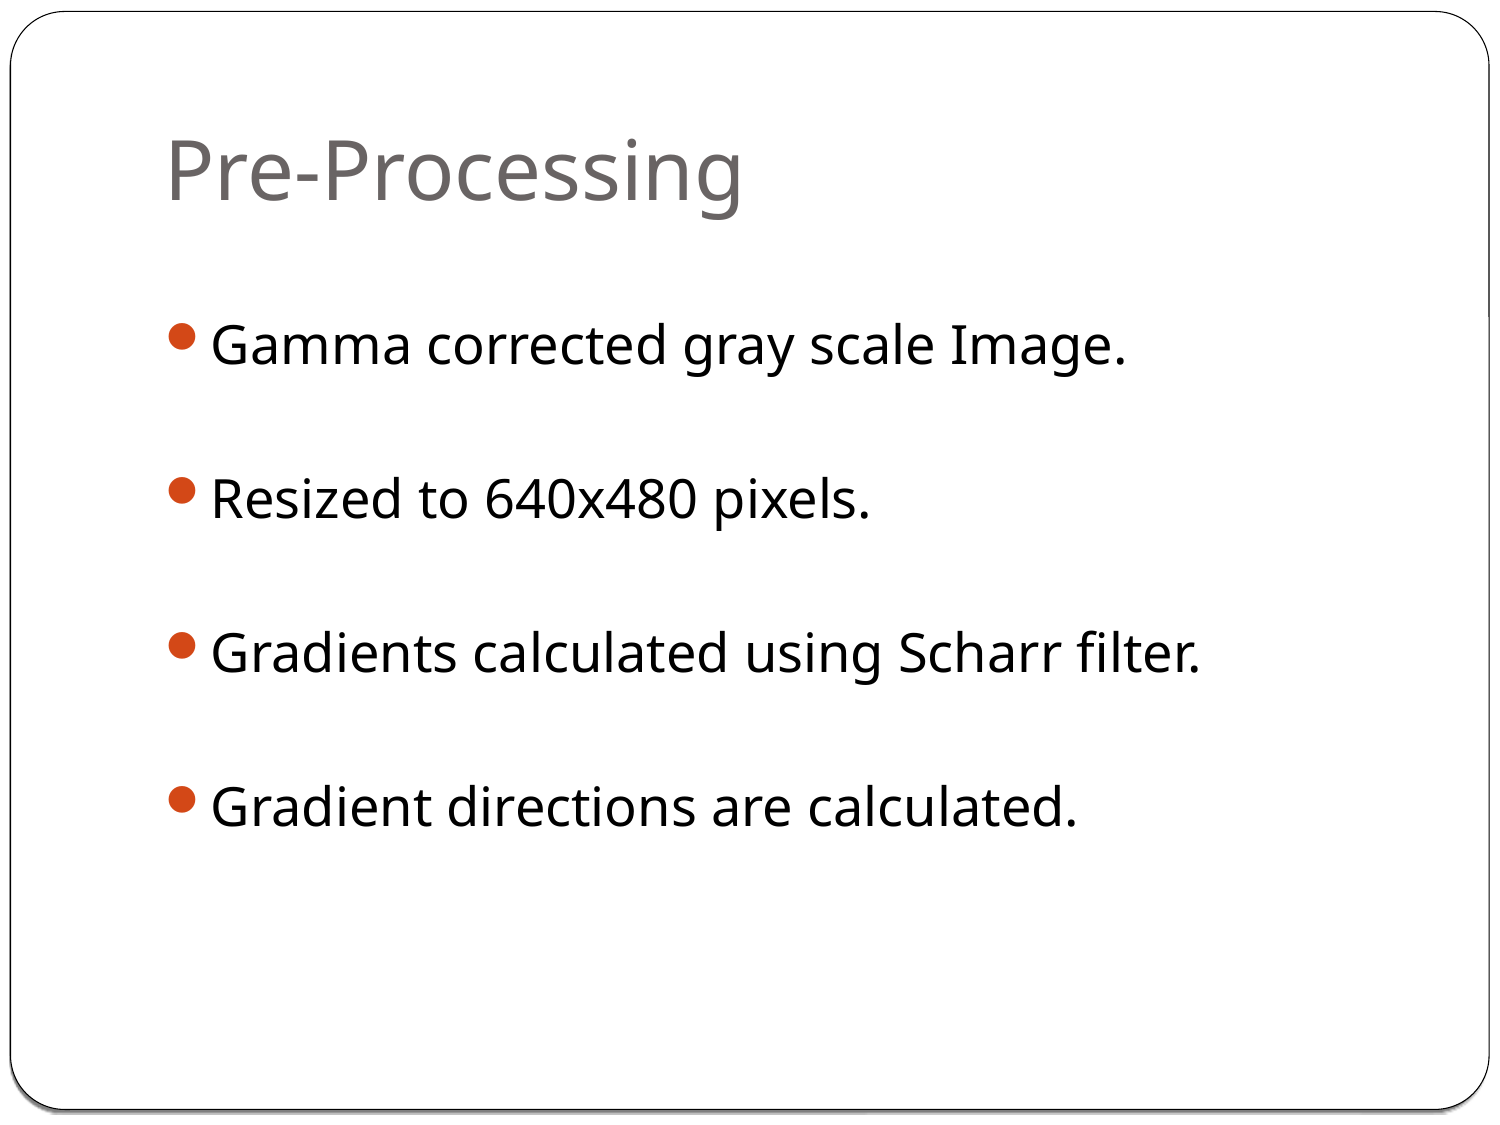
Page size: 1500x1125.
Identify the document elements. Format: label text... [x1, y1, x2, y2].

list Gamma corrected gray scale Image. Resized to 640x480 pixels. Gradients calculated using Scharr filter. Gradient directions are calculated. [150, 237, 1425, 988]
title Pre-Processing [150, 45, 1425, 233]
